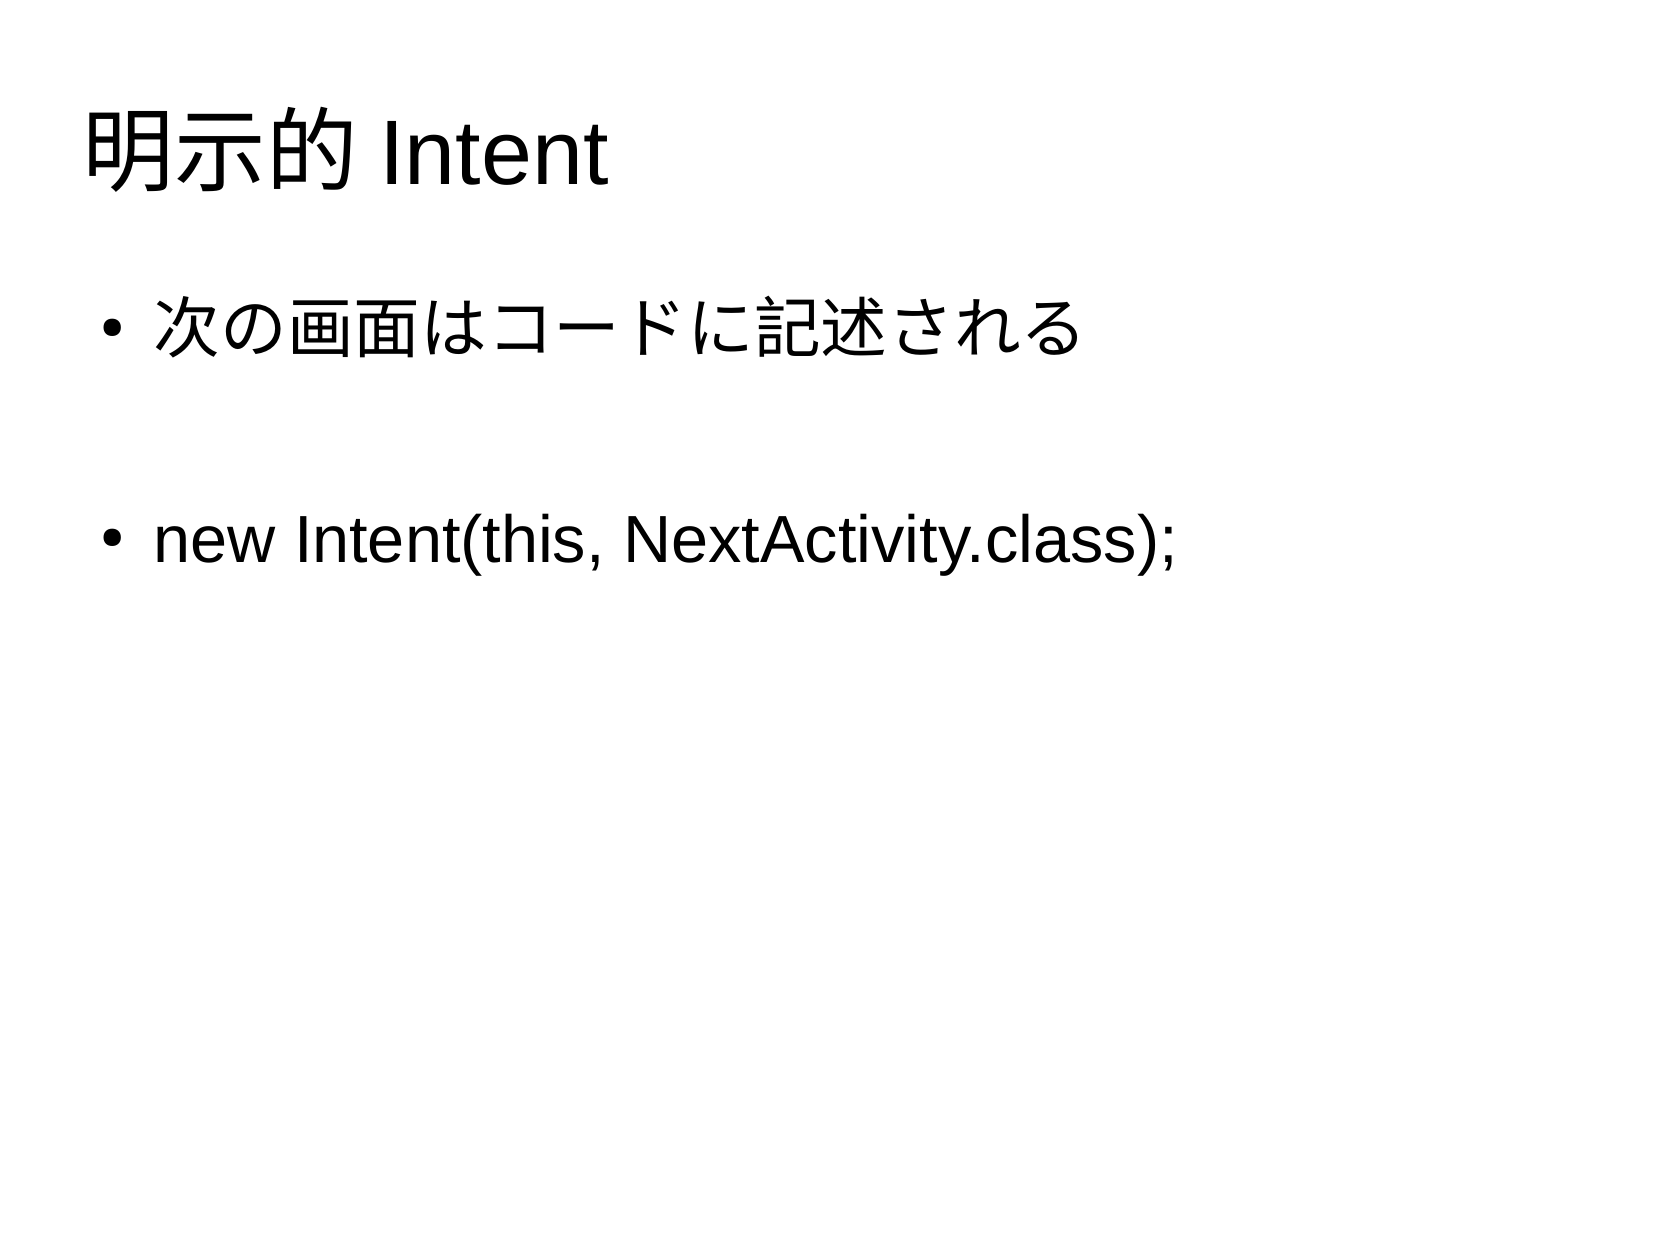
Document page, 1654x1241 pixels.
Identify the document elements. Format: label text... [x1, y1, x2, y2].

title 明示的Intent [82, 56, 1571, 250]
list 次の画面はコードに記述される new Intent(this, NextActivity.class); [82, 290, 1571, 1109]
